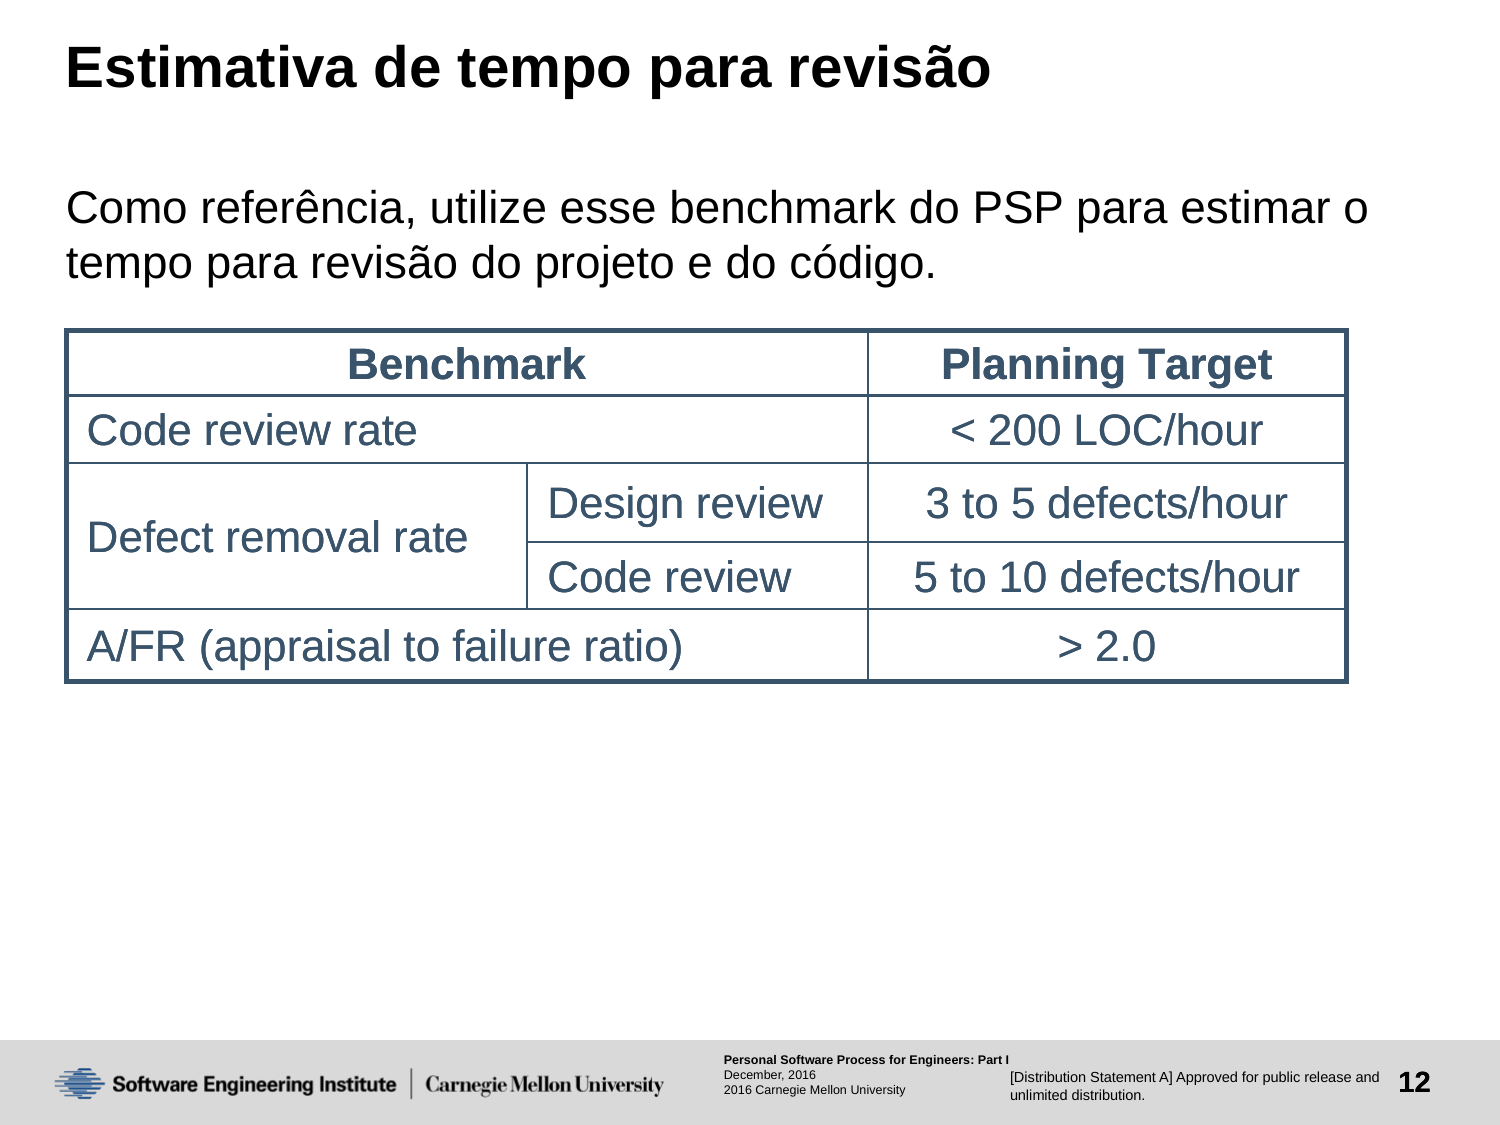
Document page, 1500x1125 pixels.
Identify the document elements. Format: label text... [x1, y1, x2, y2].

title Estimativa de tempo para revisão [65, 37, 1313, 148]
list Como referência, utilize esse benchmark do PSP para estimar o tempo para revisão do projeto e do código. [65, 177, 1431, 1000]
picture [46, 1061, 673, 1104]
picture [63, 328, 1351, 687]
